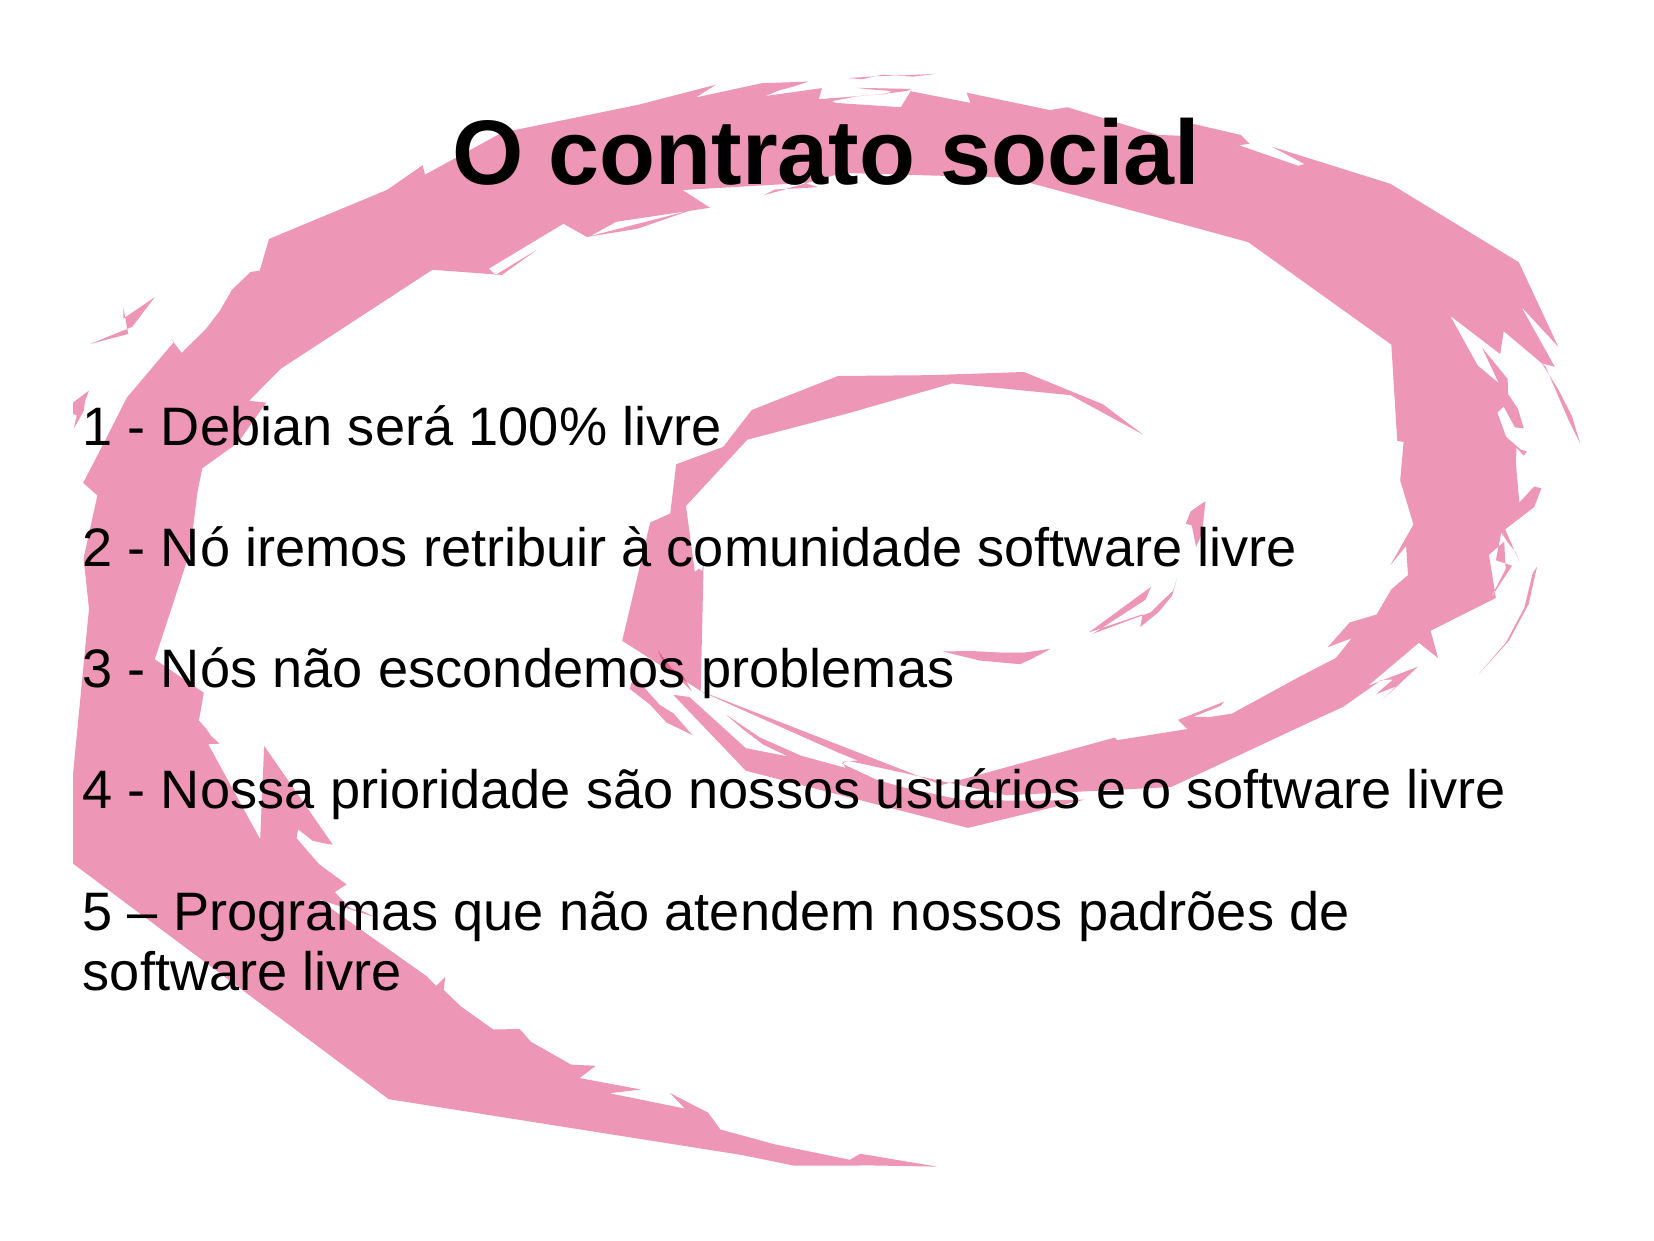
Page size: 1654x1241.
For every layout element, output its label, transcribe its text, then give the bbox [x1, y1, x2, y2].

subtitle 1 - Debian será 100% livre 2 - Nó iremos retribuir à comunidade software livre 3 - Nós não escondemos problemas 4 - Nossa prioridade são nossos usuários e o software livre 5 – Programas que não atendem nossos padrões de software livre [82, 297, 1571, 1102]
title O contrato social [82, 56, 1571, 250]
